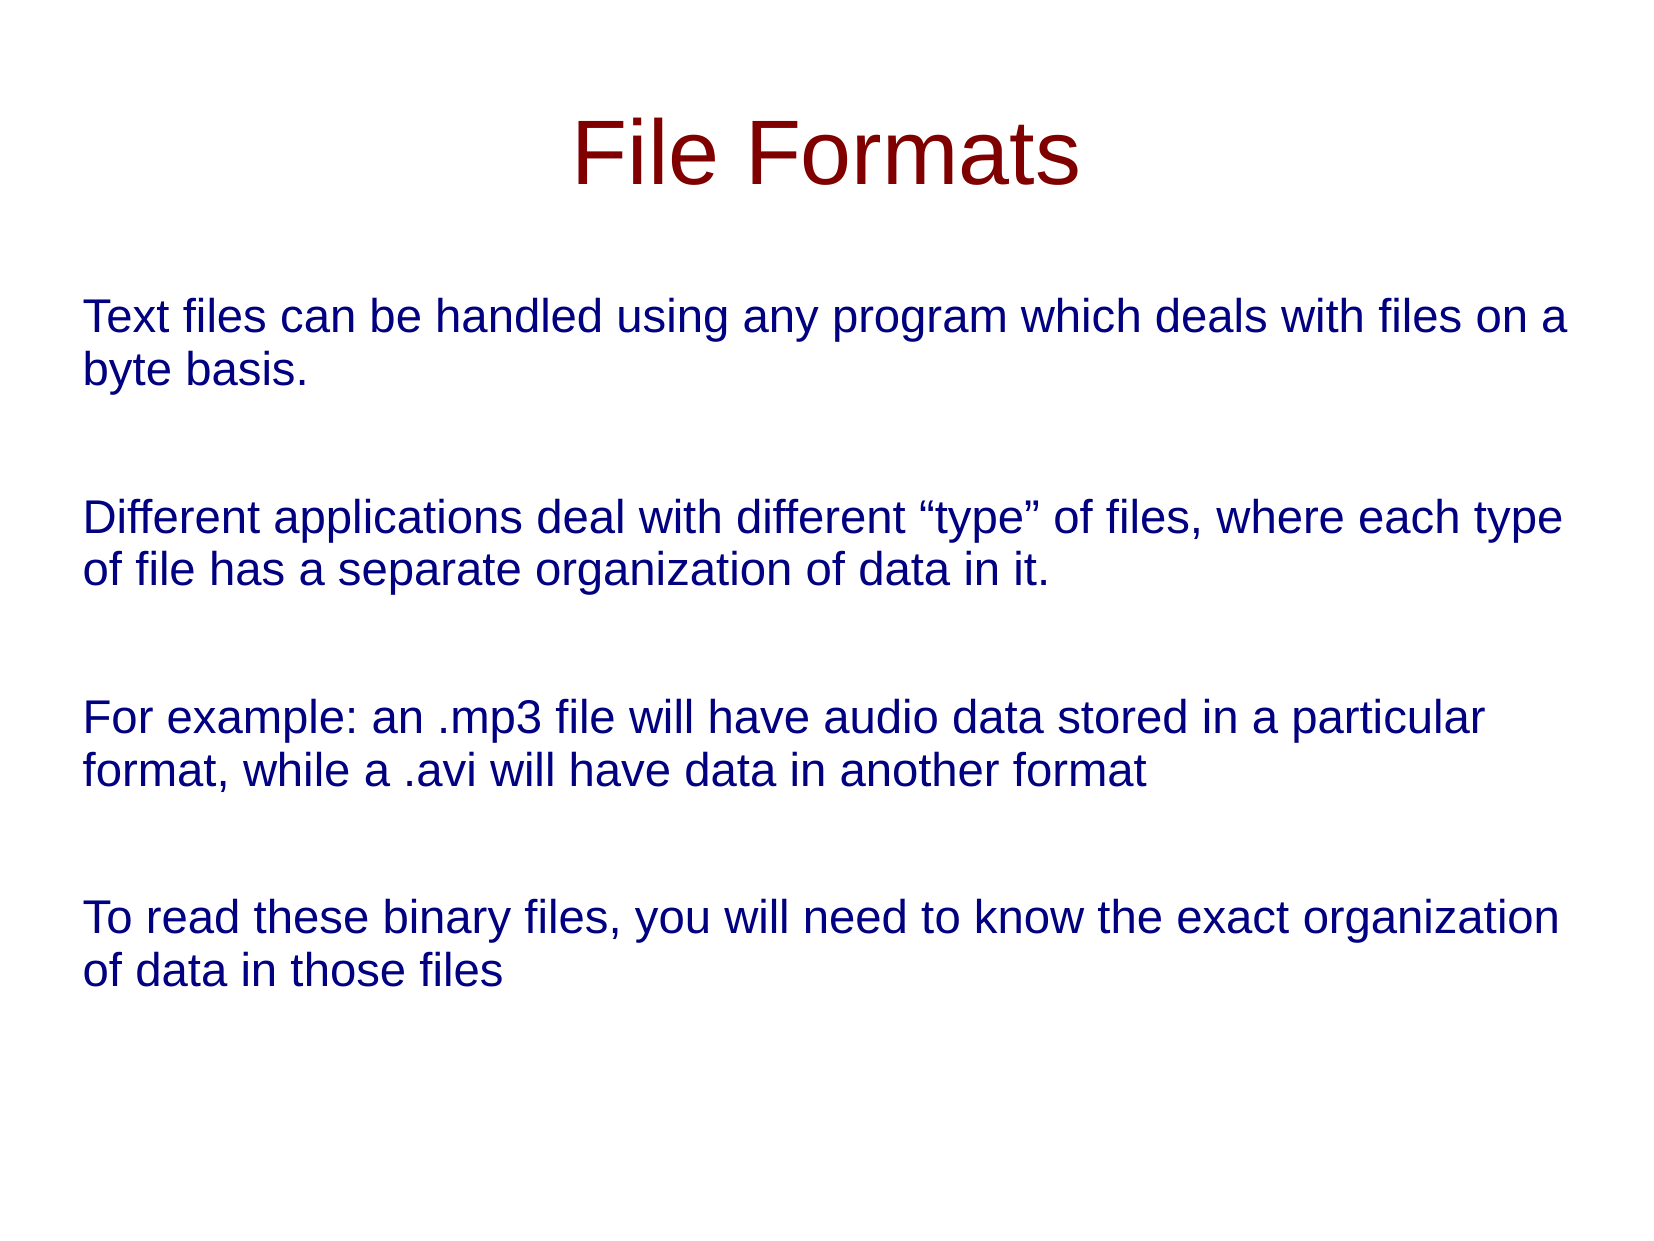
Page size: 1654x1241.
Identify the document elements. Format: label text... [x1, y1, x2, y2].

list Text files can be handled using any program which deals with files on a byte basis. Different applications deal with different “type” of files, where each type of file has a separate organization of data in it. For example: an .mp3 file will have audio data stored in a particular format, while a .avi will have data in another format To read these binary files, you will need to know the exact organization of data in those files [82, 290, 1571, 1010]
title File Formats [82, 49, 1571, 257]
